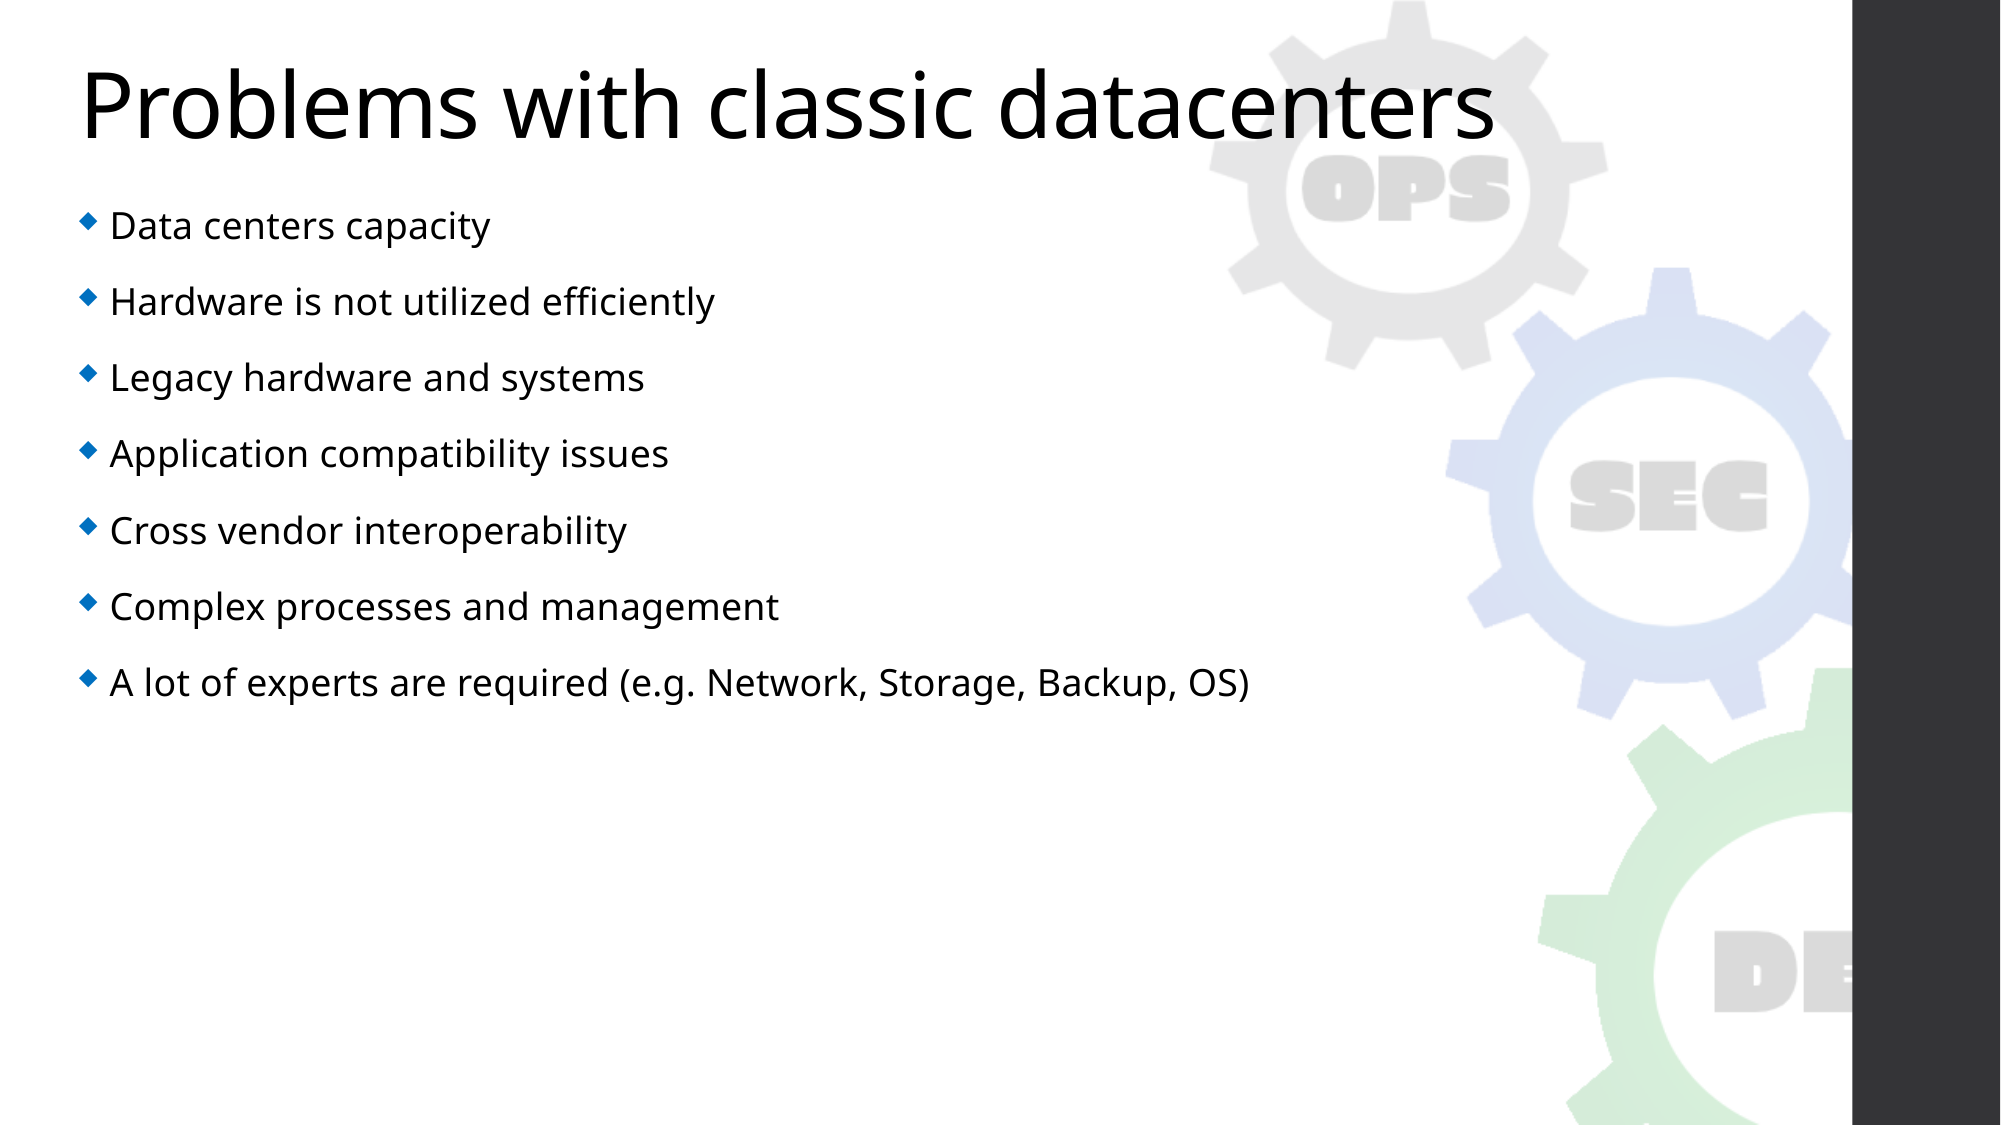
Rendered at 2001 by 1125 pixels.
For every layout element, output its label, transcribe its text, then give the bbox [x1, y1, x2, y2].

list Data centers capacity Hardware is not utilized efficiently Legacy hardware and systems Application compatibility issues Cross vendor interoperability Complex processes and management A lot of experts are required (e.g. Network, Storage, Backup, OS) [64, 198, 1797, 1073]
title Problems with classic datacenters [64, 33, 1797, 166]
